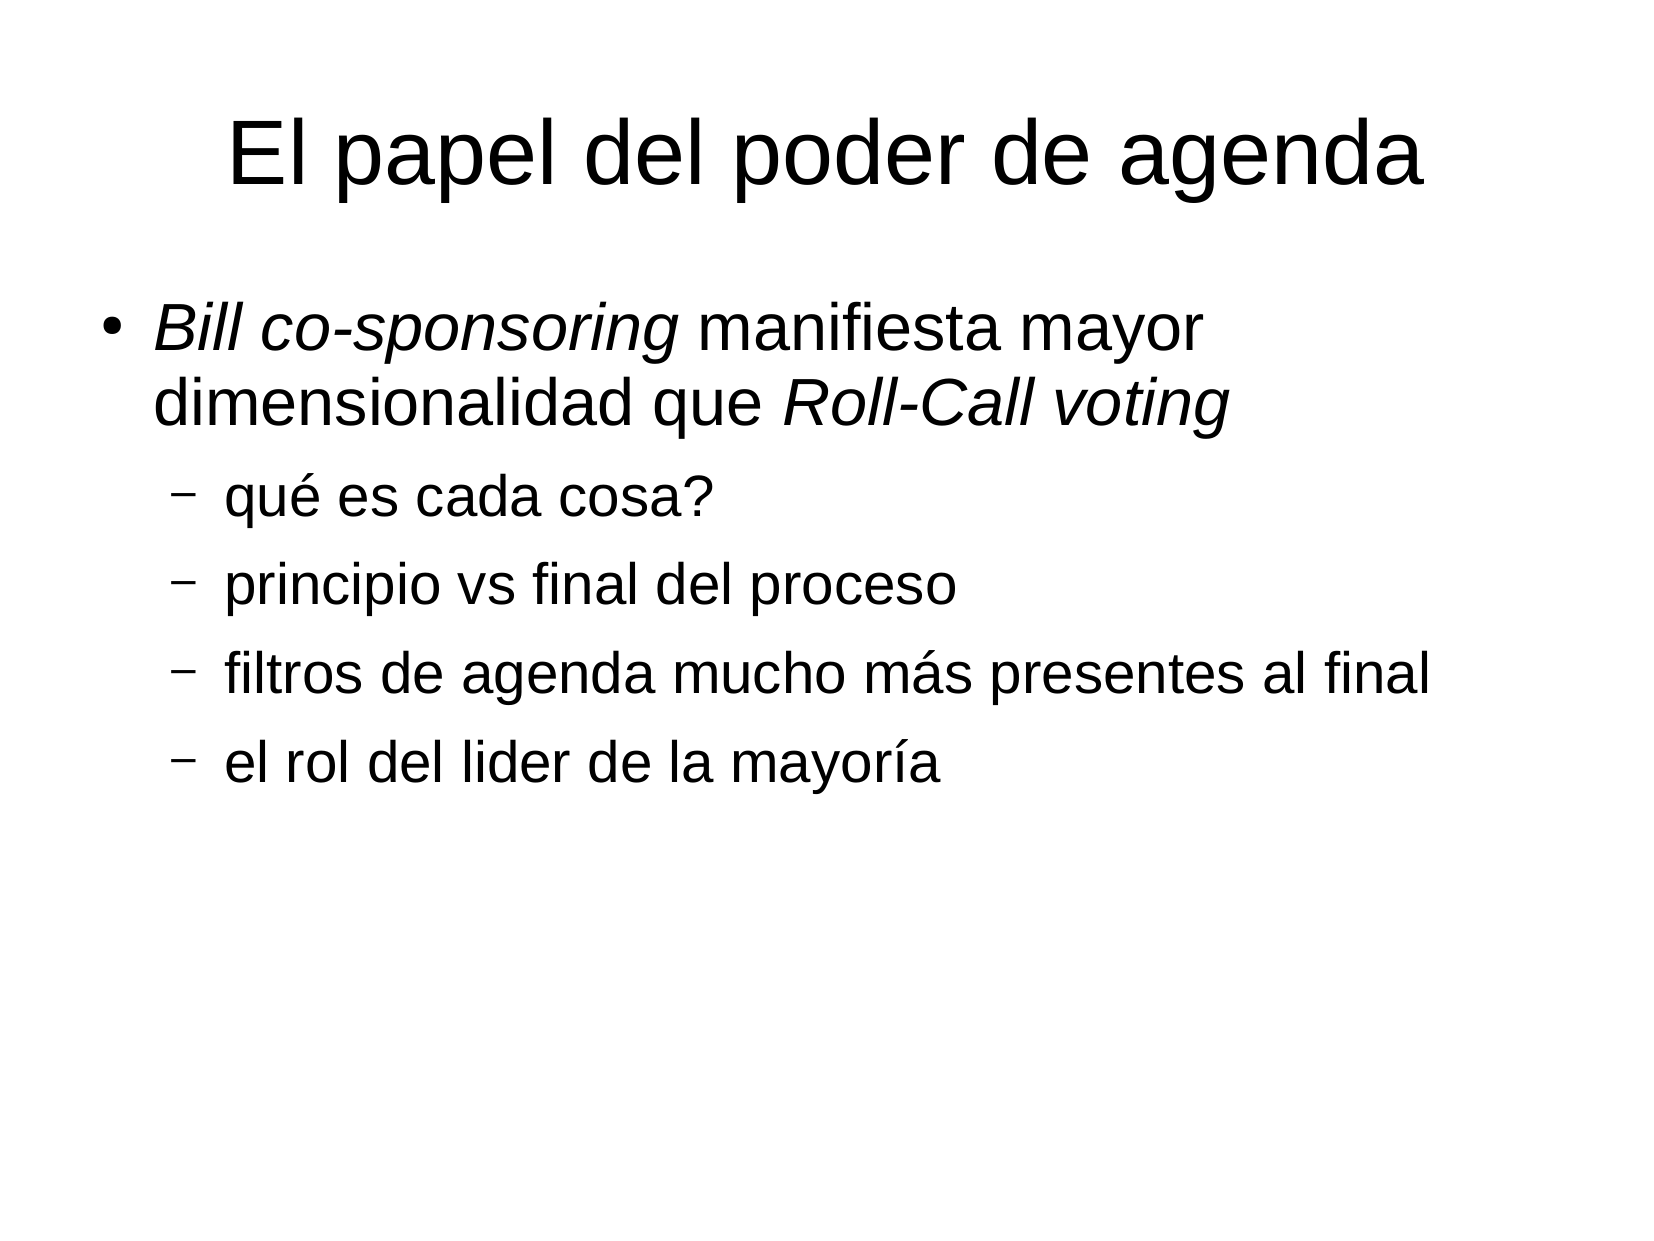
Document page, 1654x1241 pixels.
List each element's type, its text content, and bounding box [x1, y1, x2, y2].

list Bill co-sponsoring manifiesta mayor dimensionalidad que Roll-Call voting qué es cada cosa? principio vs final del proceso filtros de agenda mucho más presentes al final el rol del lider de la mayoría [82, 290, 1571, 1010]
title El papel del poder de agenda [82, 49, 1571, 257]
